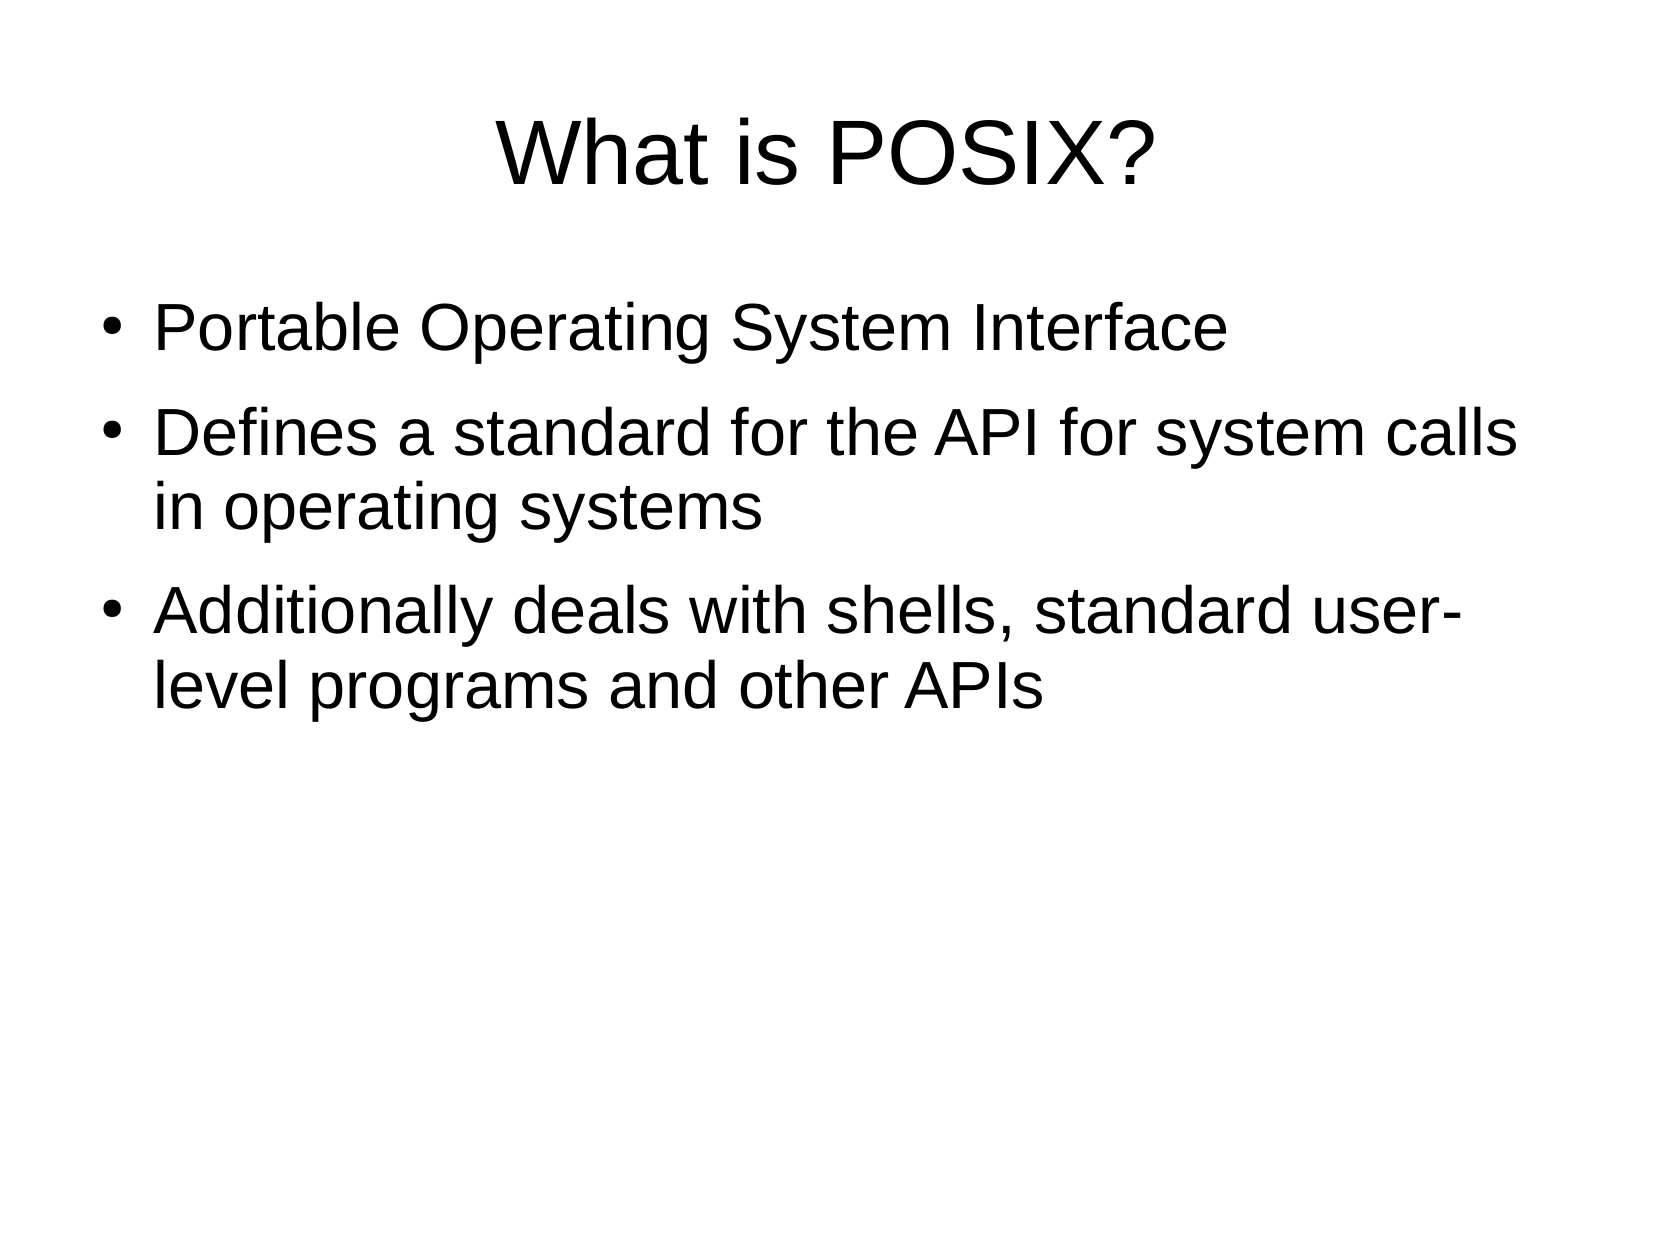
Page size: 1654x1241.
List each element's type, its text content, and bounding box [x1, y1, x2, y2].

list Portable Operating System Interface Defines a standard for the API for system calls in operating systems Additionally deals with shells, standard user-level programs and other APIs [82, 290, 1571, 1010]
title What is POSIX? [82, 49, 1571, 257]
